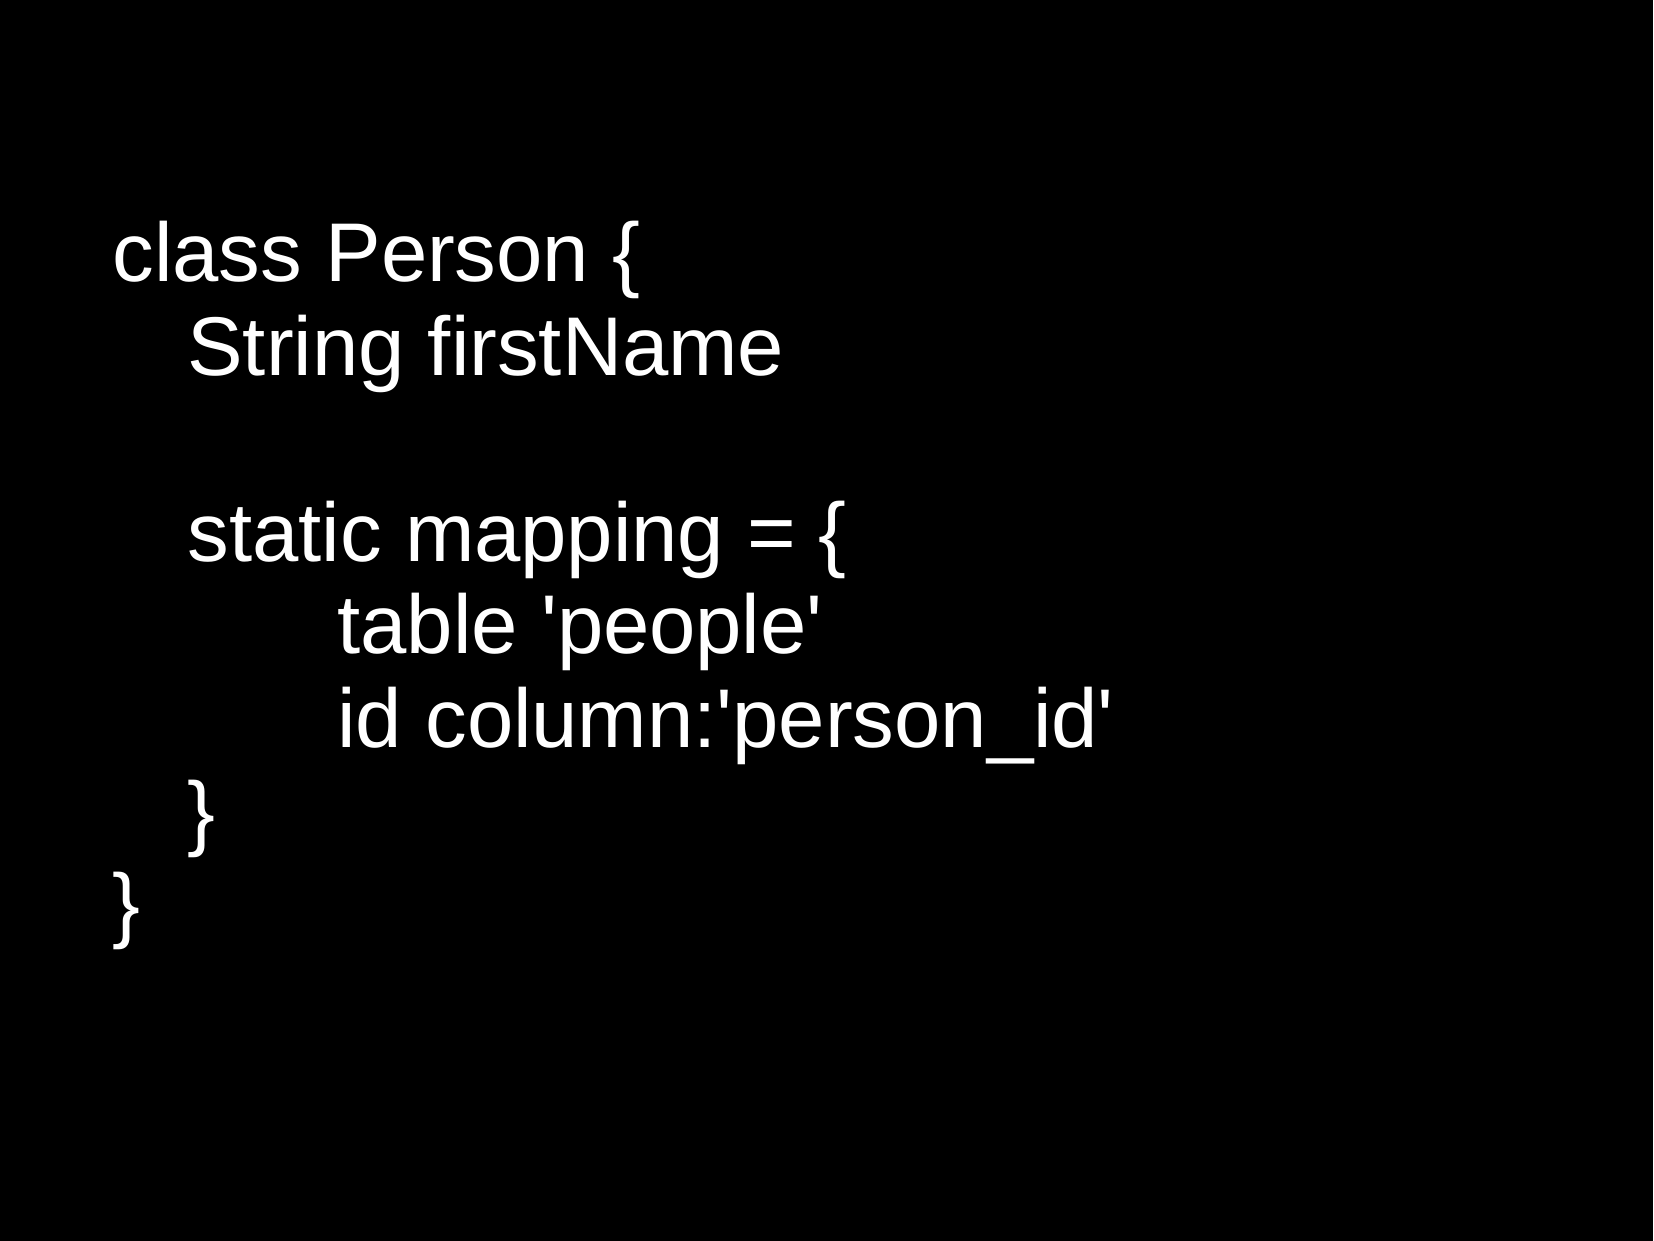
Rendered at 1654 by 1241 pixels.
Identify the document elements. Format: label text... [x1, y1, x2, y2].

title class Person { String firstName static mapping = { table 'people' id column:'person_id' } } [37, 206, 1613, 951]
